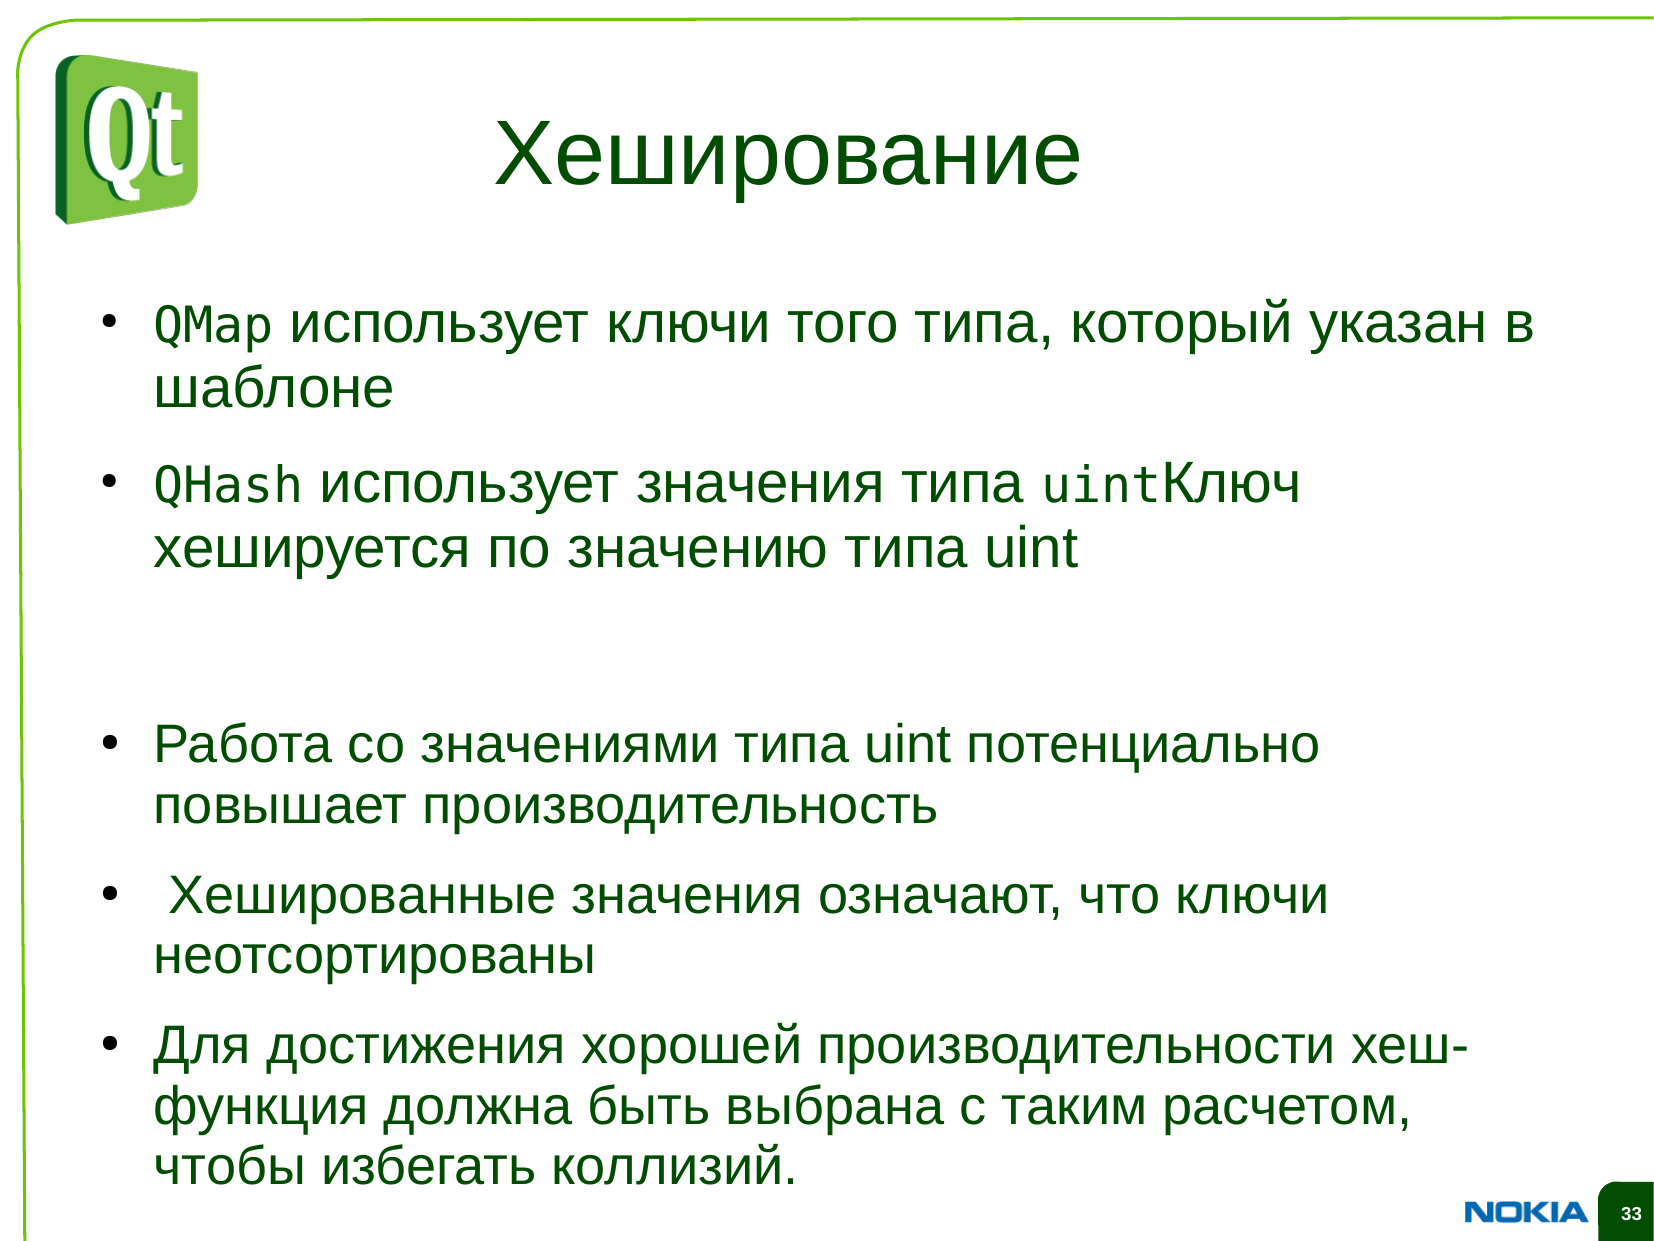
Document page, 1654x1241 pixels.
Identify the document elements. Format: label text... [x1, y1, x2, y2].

picture [1465, 1201, 1589, 1223]
title Хеширование [251, 49, 1327, 257]
picture [55, 55, 198, 225]
list QMap использует ключи того типа, который указан в шаблоне QHash использует значения типа uintКлюч хешируется по значению типа uint Работа со значениями типа uint потенциально повышает производительность Хешированные значения означают, что ключи неотсортированы Для достижения хорошей производительности хеш-функция должна быть выбрана с таким расчетом, чтобы избегать коллизий. [82, 290, 1571, 1196]
